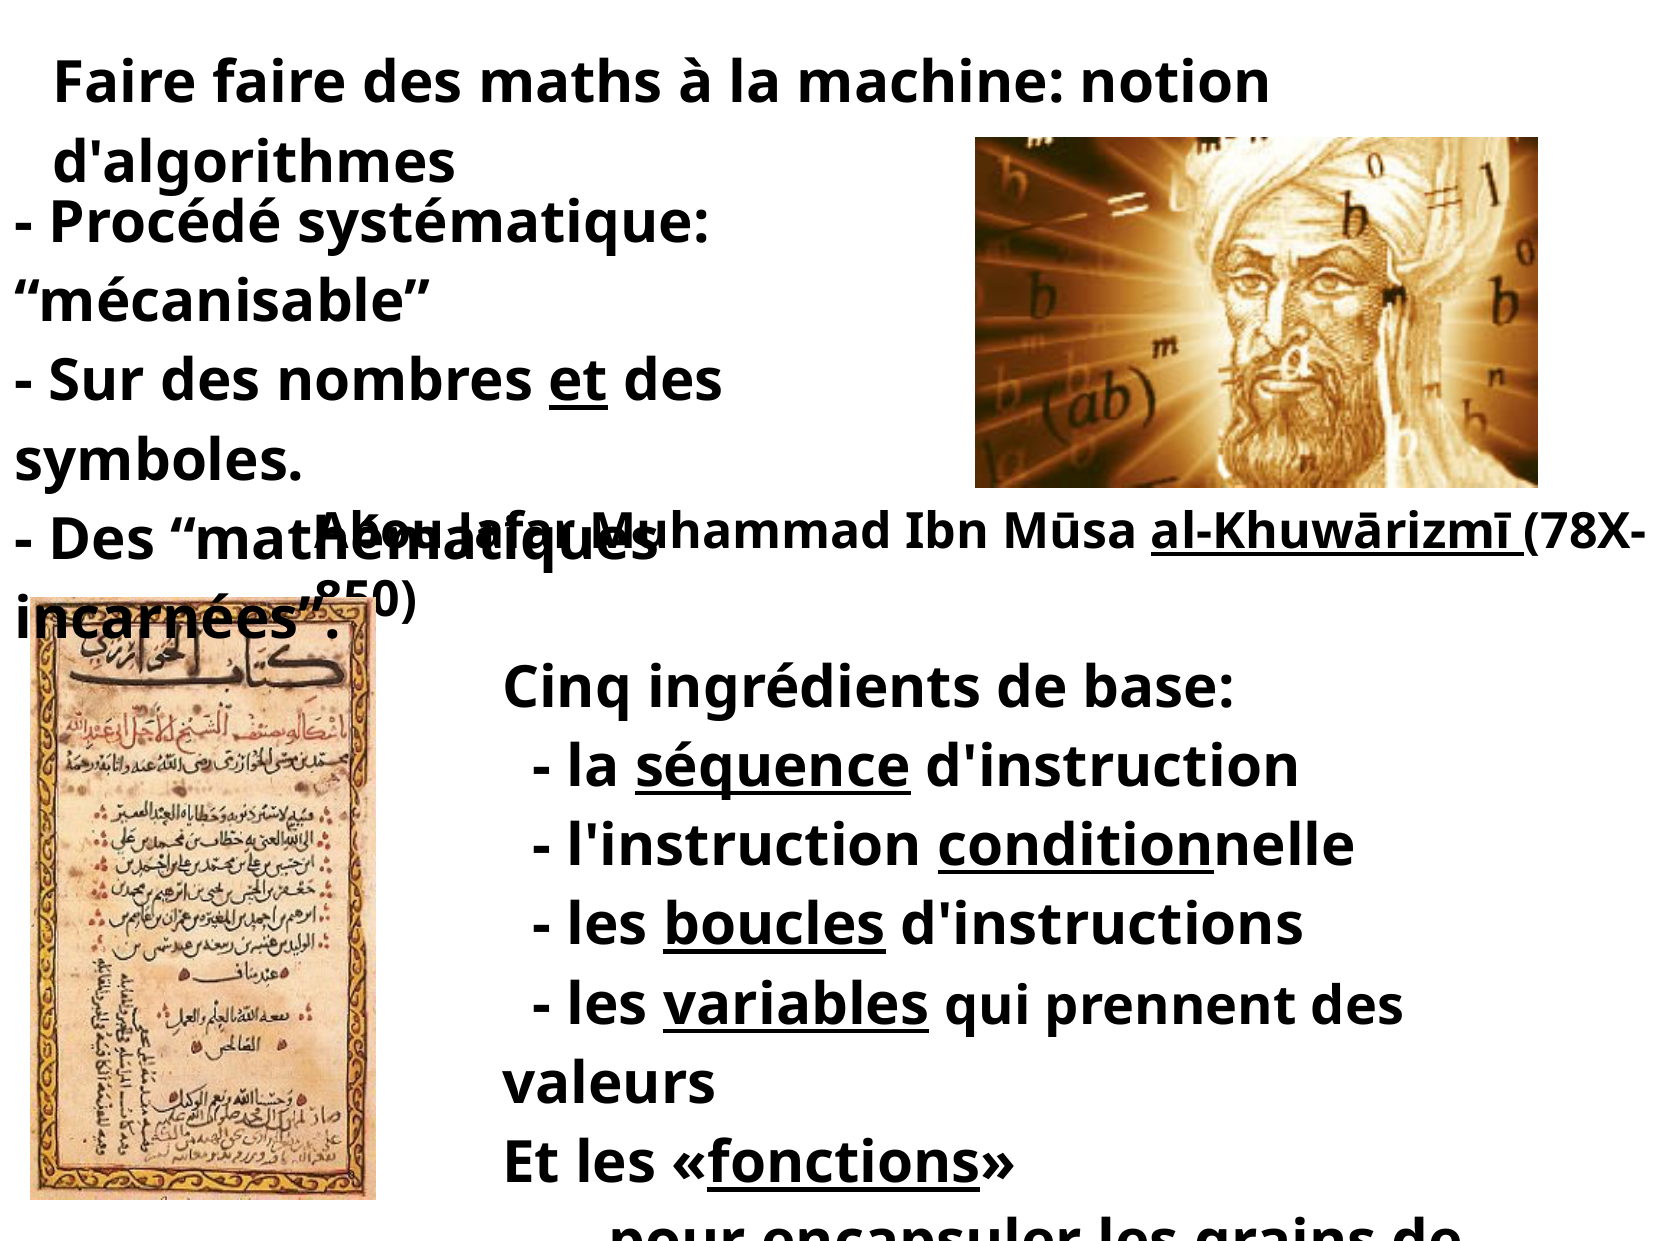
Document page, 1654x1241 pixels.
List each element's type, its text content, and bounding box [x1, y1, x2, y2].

picture [30, 597, 376, 1201]
text_box Faire faire des maths à la machine: notion d'algorithmes [37, 33, 1576, 124]
text_box Abou Jafar Muhammad Ibn Mūsa al-Khuwārizmī (78X-850) [300, 487, 1654, 567]
text_box Cinq ingrédients de base: - la séquence d'instruction - l'instruction conditionnelle - les boucles d'instructions - les variables qui prennent des valeurs Et les «fonctions» pour encapsuler les grains de base. [487, 637, 1538, 1178]
picture [975, 137, 1538, 487]
text_box - Procédé systématique: “mécanisable” - Sur des nombres et des symboles. - Des “mathématiques incarnées”. [0, 172, 1013, 413]
